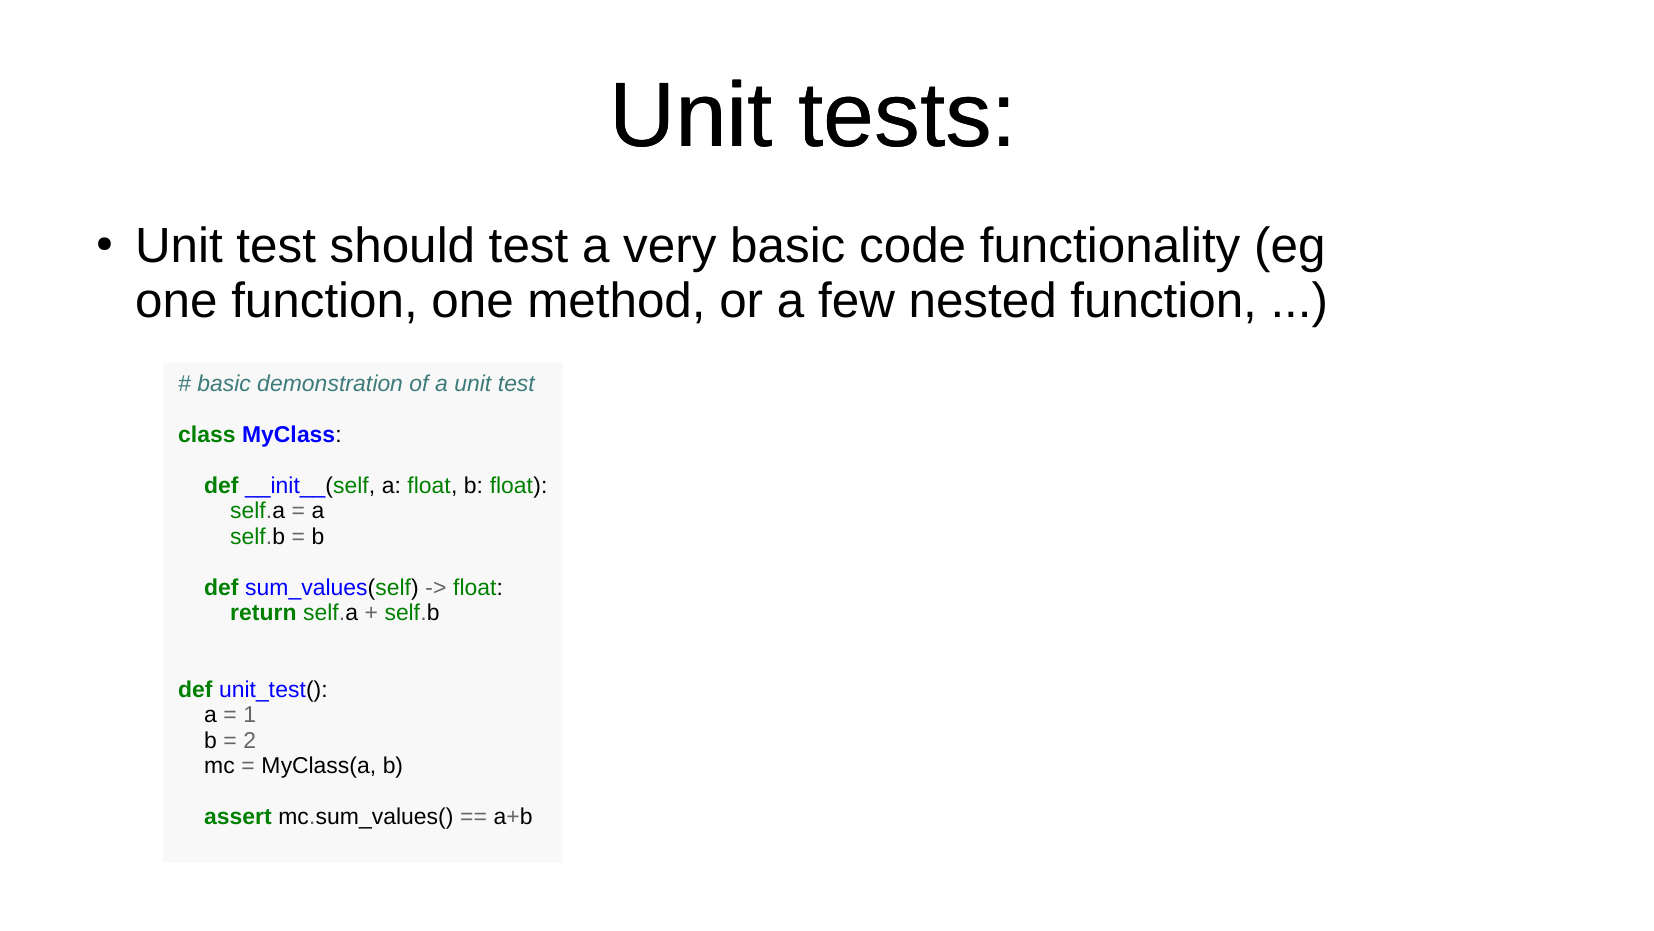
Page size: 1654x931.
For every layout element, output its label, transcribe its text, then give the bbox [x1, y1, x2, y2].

text_box Unit tests: [82, 37, 1571, 193]
list Unit test should test a very basic code functionality (eg one function, one method, or a few nested function, ...) [82, 217, 1351, 376]
text_box # basic demonstration of a unit test class MyClass: def __init__(self, a: float, b: float): self.a = a self.b = b def sum_values(self) -> float: return self.a + self.b def unit_test(): a = 1 b = 2 mc = MyClass(a, b) assert mc.sum_values() == a+b [163, 362, 563, 863]
